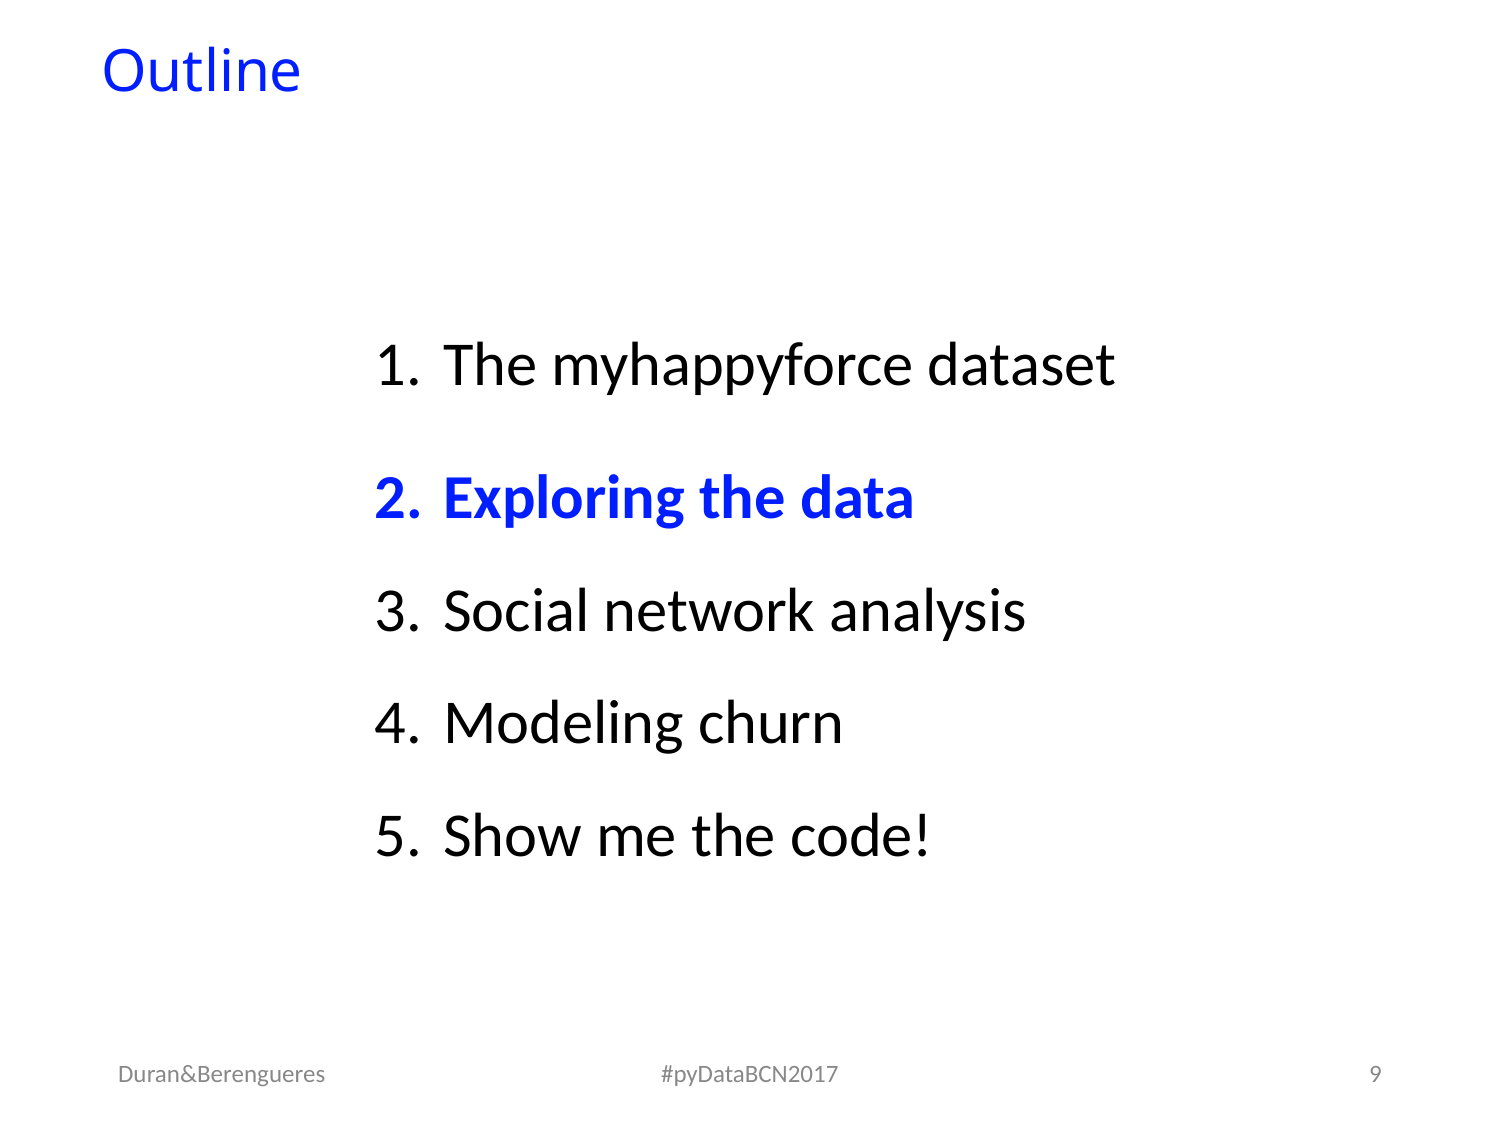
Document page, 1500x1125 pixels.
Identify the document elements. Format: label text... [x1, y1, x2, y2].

slide_number <number> [1059, 1042, 1397, 1103]
slide_number Duran&Berengueres [103, 1042, 441, 1103]
list The myhappyforce dataset Exploring the data Social network analysis Modeling churn Show me the code! [353, 278, 1147, 846]
footer #pyDataBCN2017 [496, 1042, 1004, 1103]
title Outline [86, 32, 1425, 114]
